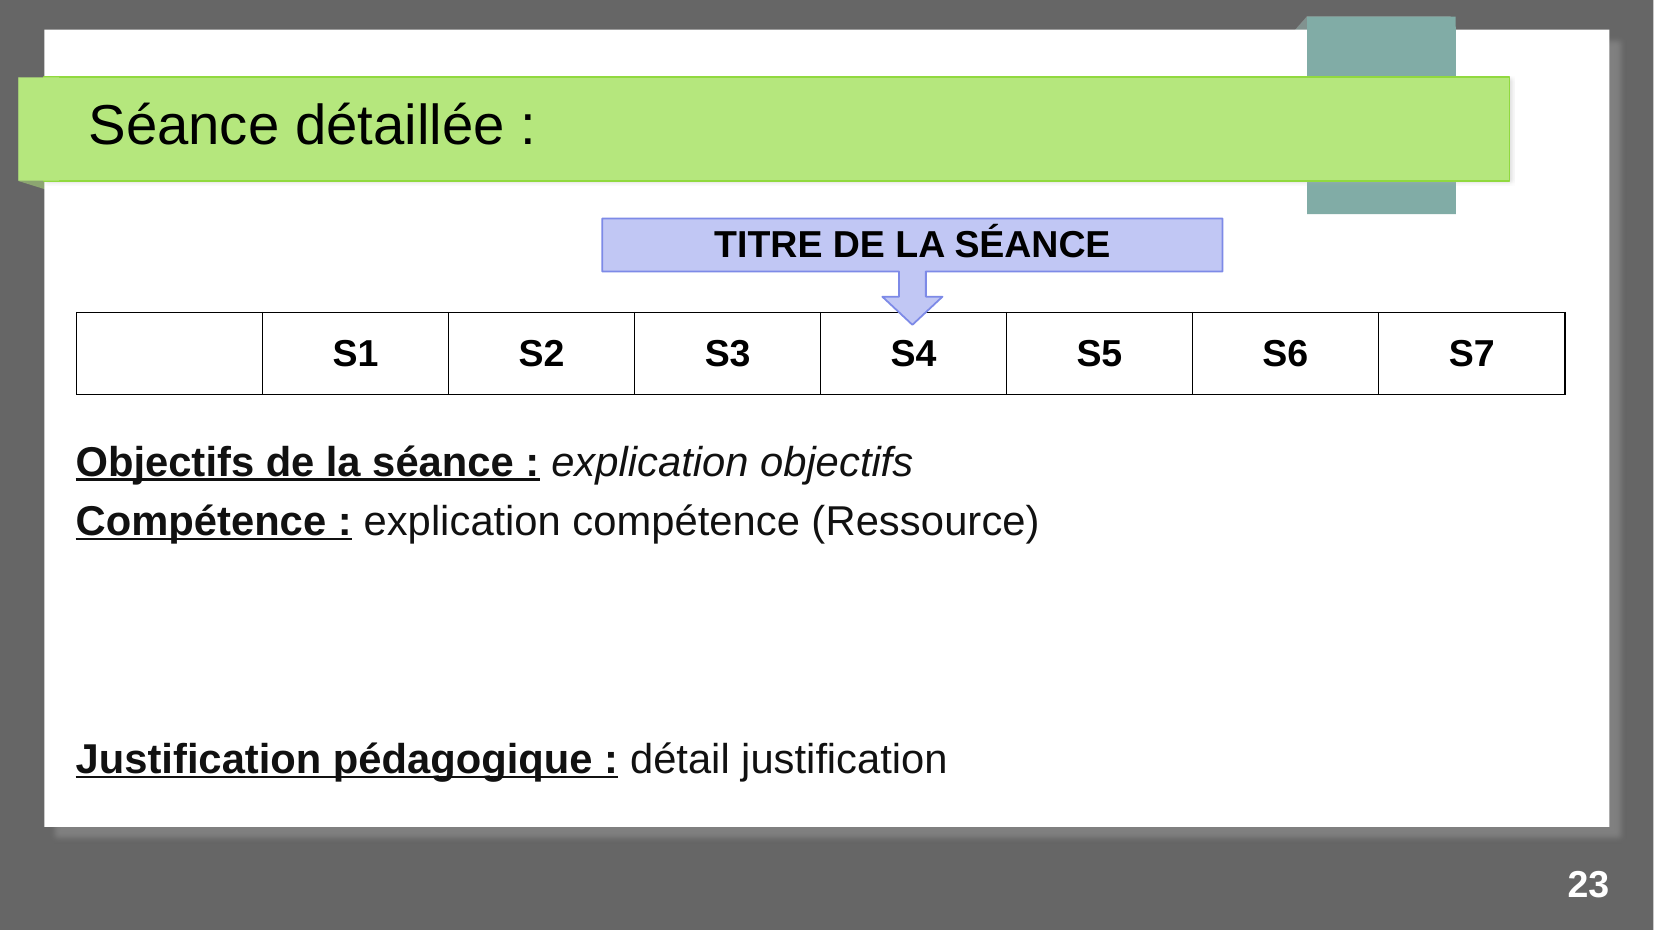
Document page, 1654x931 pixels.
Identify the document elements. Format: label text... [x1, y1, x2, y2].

table_header S2 [449, 313, 634, 394]
table_header S5 [1007, 313, 1192, 394]
text_box <numéro> [974, 856, 1625, 916]
table_header S6 [1193, 313, 1378, 394]
list Objectifs de la séance : explication objectifs [75, 437, 1564, 487]
table_header S7 [1379, 313, 1564, 394]
table_header [77, 313, 262, 394]
table_header S3 [635, 313, 820, 394]
title Séance détaillée : [88, 73, 1506, 178]
table_header S1 [263, 313, 448, 394]
list Justification pédagogique : détail justification [75, 714, 1565, 804]
table_header S4 [821, 313, 1006, 394]
list Compétence : explication compétence (Ressource) [75, 496, 1564, 546]
text_box TITRE DE LA SÉANCE [602, 218, 1223, 325]
